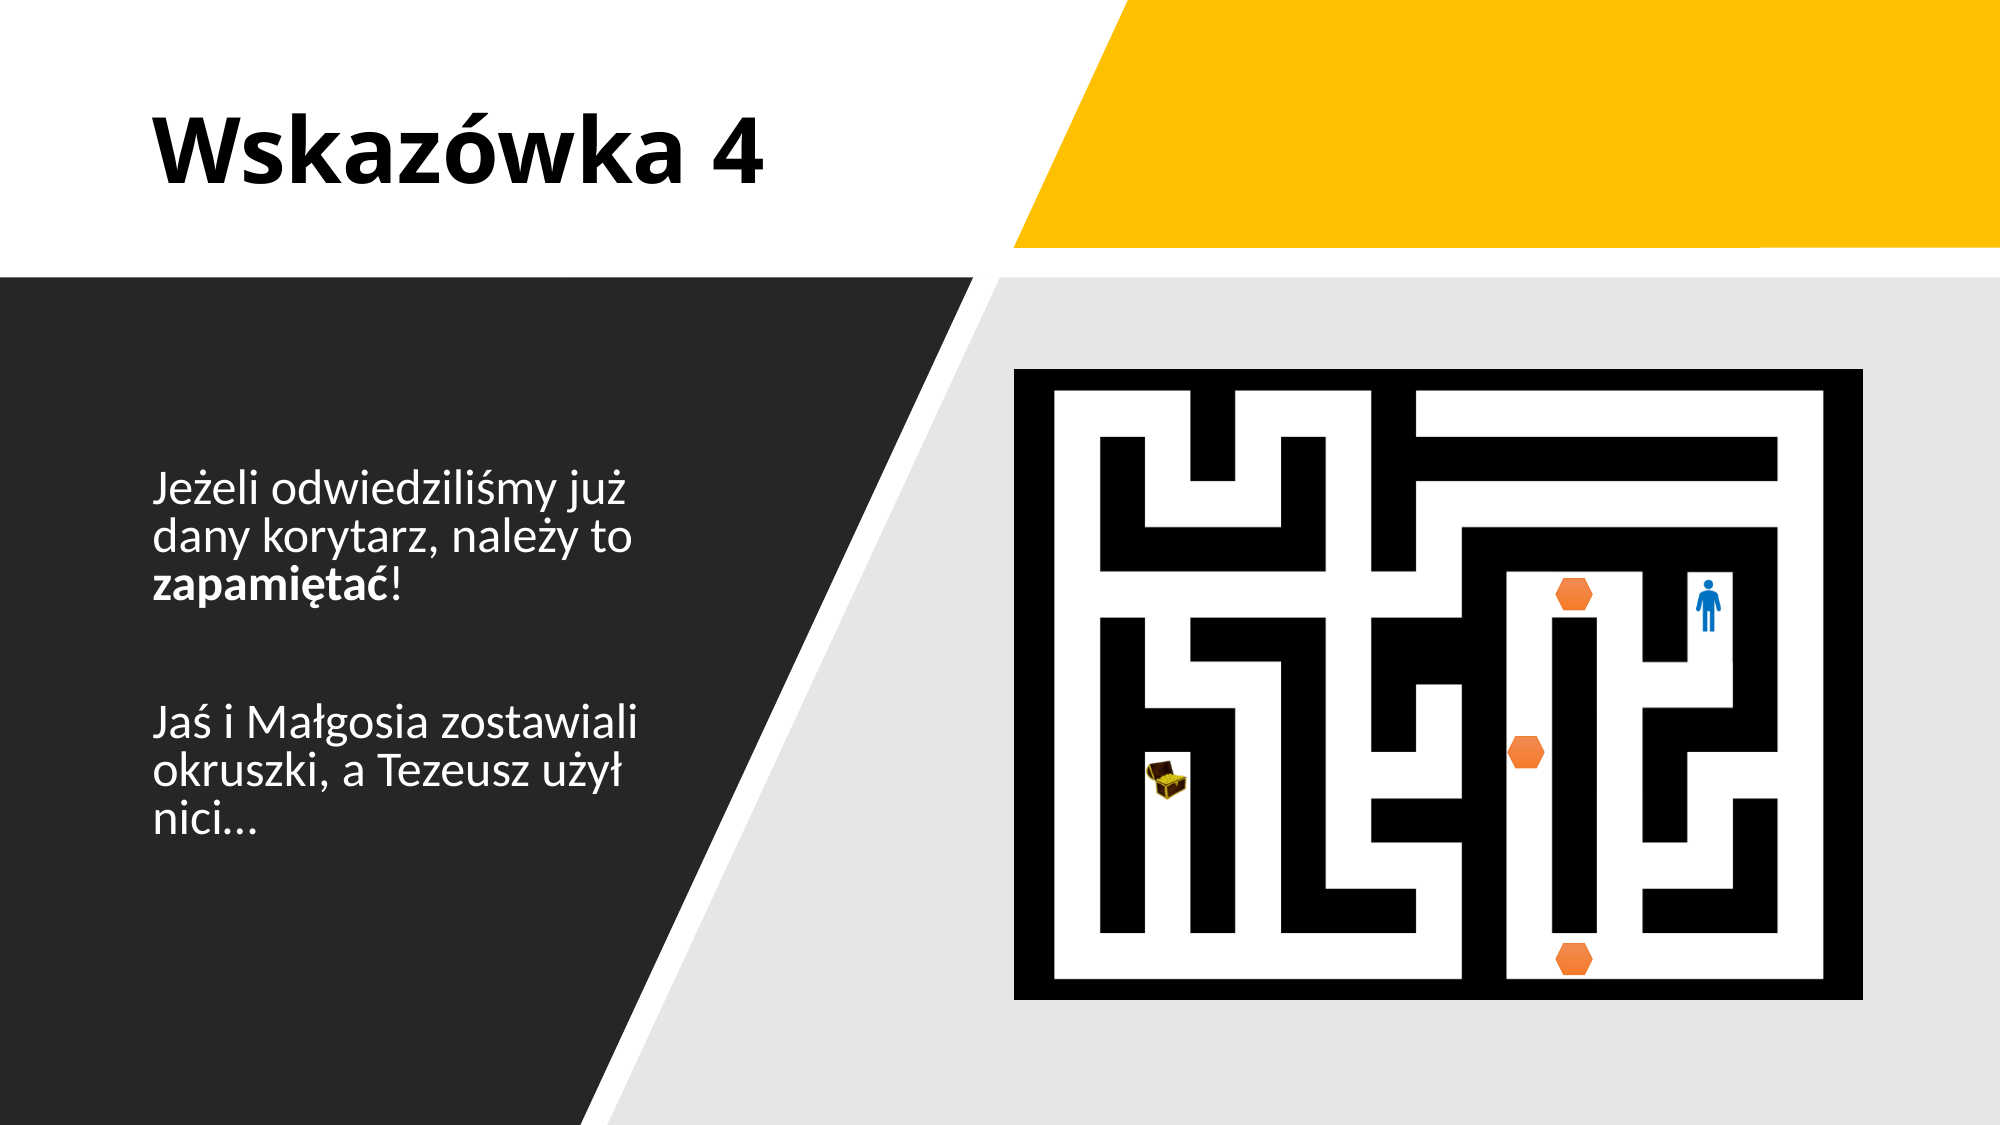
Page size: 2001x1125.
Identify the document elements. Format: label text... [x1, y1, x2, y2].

text_box [0, 277, 2000, 1125]
title Wskazówka 4 [137, 59, 1014, 248]
picture [1014, 369, 1863, 1000]
list Jeżeli odwiedziliśmy już dany korytarz, należy to zapamiętać! Jaś i Małgosia zostawiali okruszki, a Tezeusz użył nici… [137, 356, 729, 954]
text_box [1014, 0, 2000, 248]
